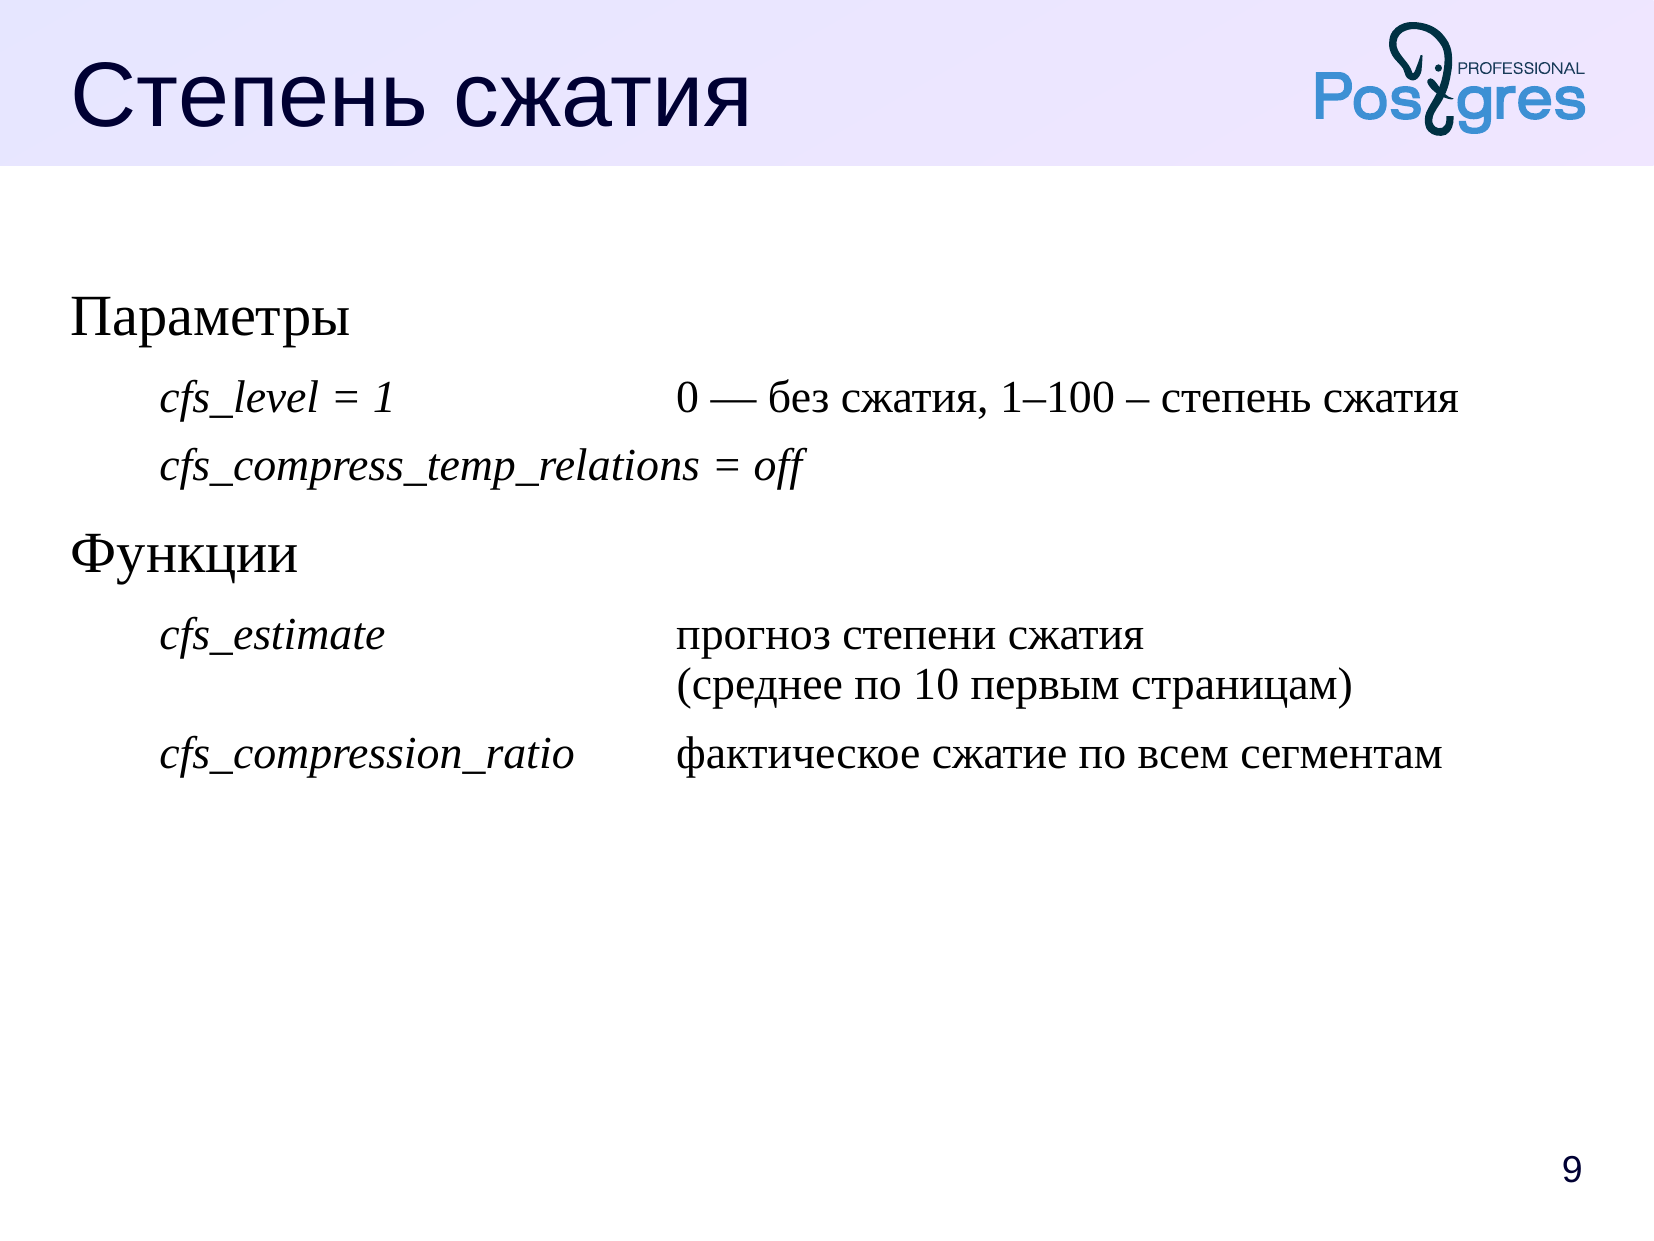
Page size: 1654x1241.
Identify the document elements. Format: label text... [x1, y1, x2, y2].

list Параметры cfs_level = 1 0 — без сжатия, 1–100 – степень сжатия cfs_compress_temp_relations = off Функции cfs_estimate прогноз степени сжатия (среднее по 10 первым страницам) cfs_compression_ratio фактическое сжатие по всем сегментам [70, 283, 1583, 1134]
title Степень сжатия [70, 43, 1241, 147]
